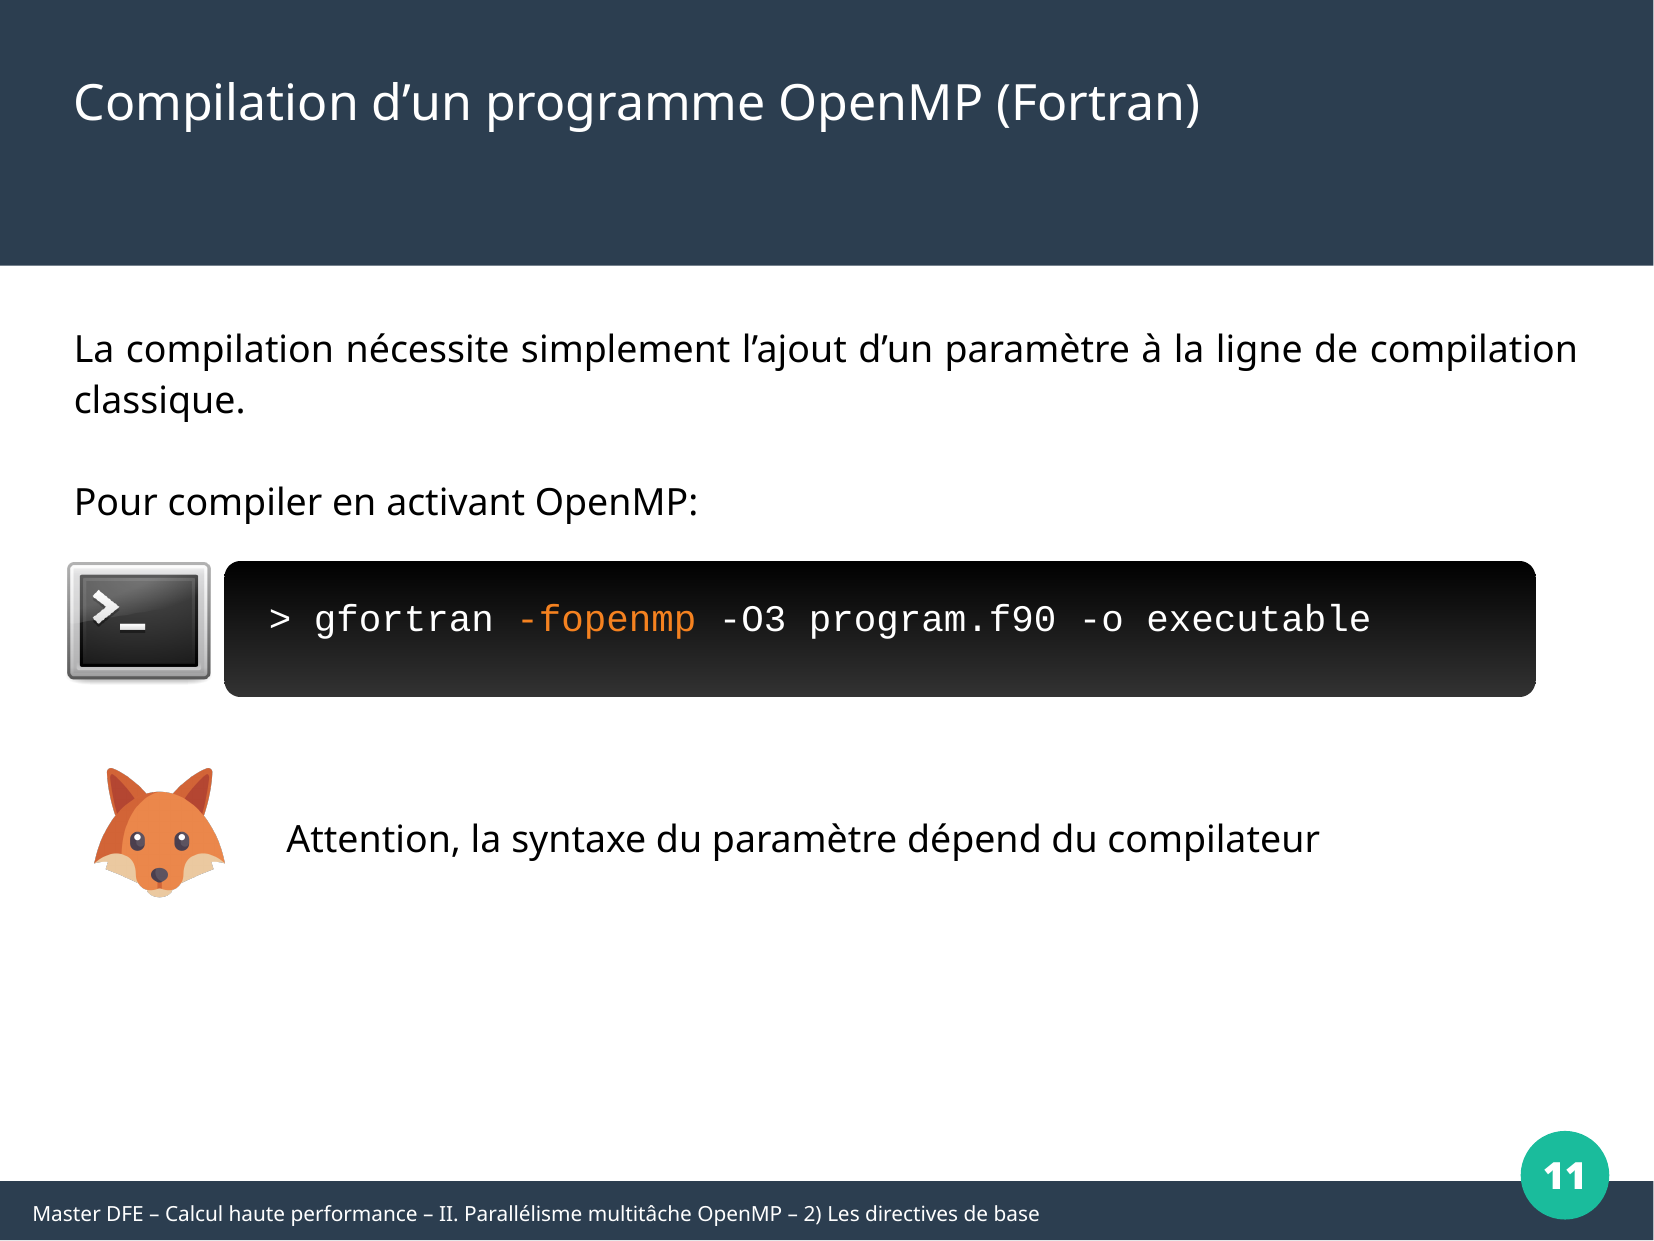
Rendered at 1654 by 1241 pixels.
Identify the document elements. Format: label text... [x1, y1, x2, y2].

text_box Pour compiler en activant OpenMP: [59, 468, 1595, 562]
text_box Compilation d’un programme OpenMP (Fortran) [59, 59, 1477, 142]
text_box Master DFE – Calcul haute performance – II. Parallélisme multitâche OpenMP – 2) Les directives de base [17, 1191, 1436, 1235]
picture [64, 562, 213, 686]
text_box La compilation nécessite simplement l’ajout d’un paramètre à la ligne de compilation classique. [59, 314, 1595, 468]
picture [94, 767, 225, 898]
text_box [224, 562, 1536, 697]
text_box > gfortran -fopenmp -O3 program.f90 -o executable [253, 592, 1524, 686]
text_box Attention, la syntaxe du paramètre dépend du compilateur [271, 804, 1501, 898]
